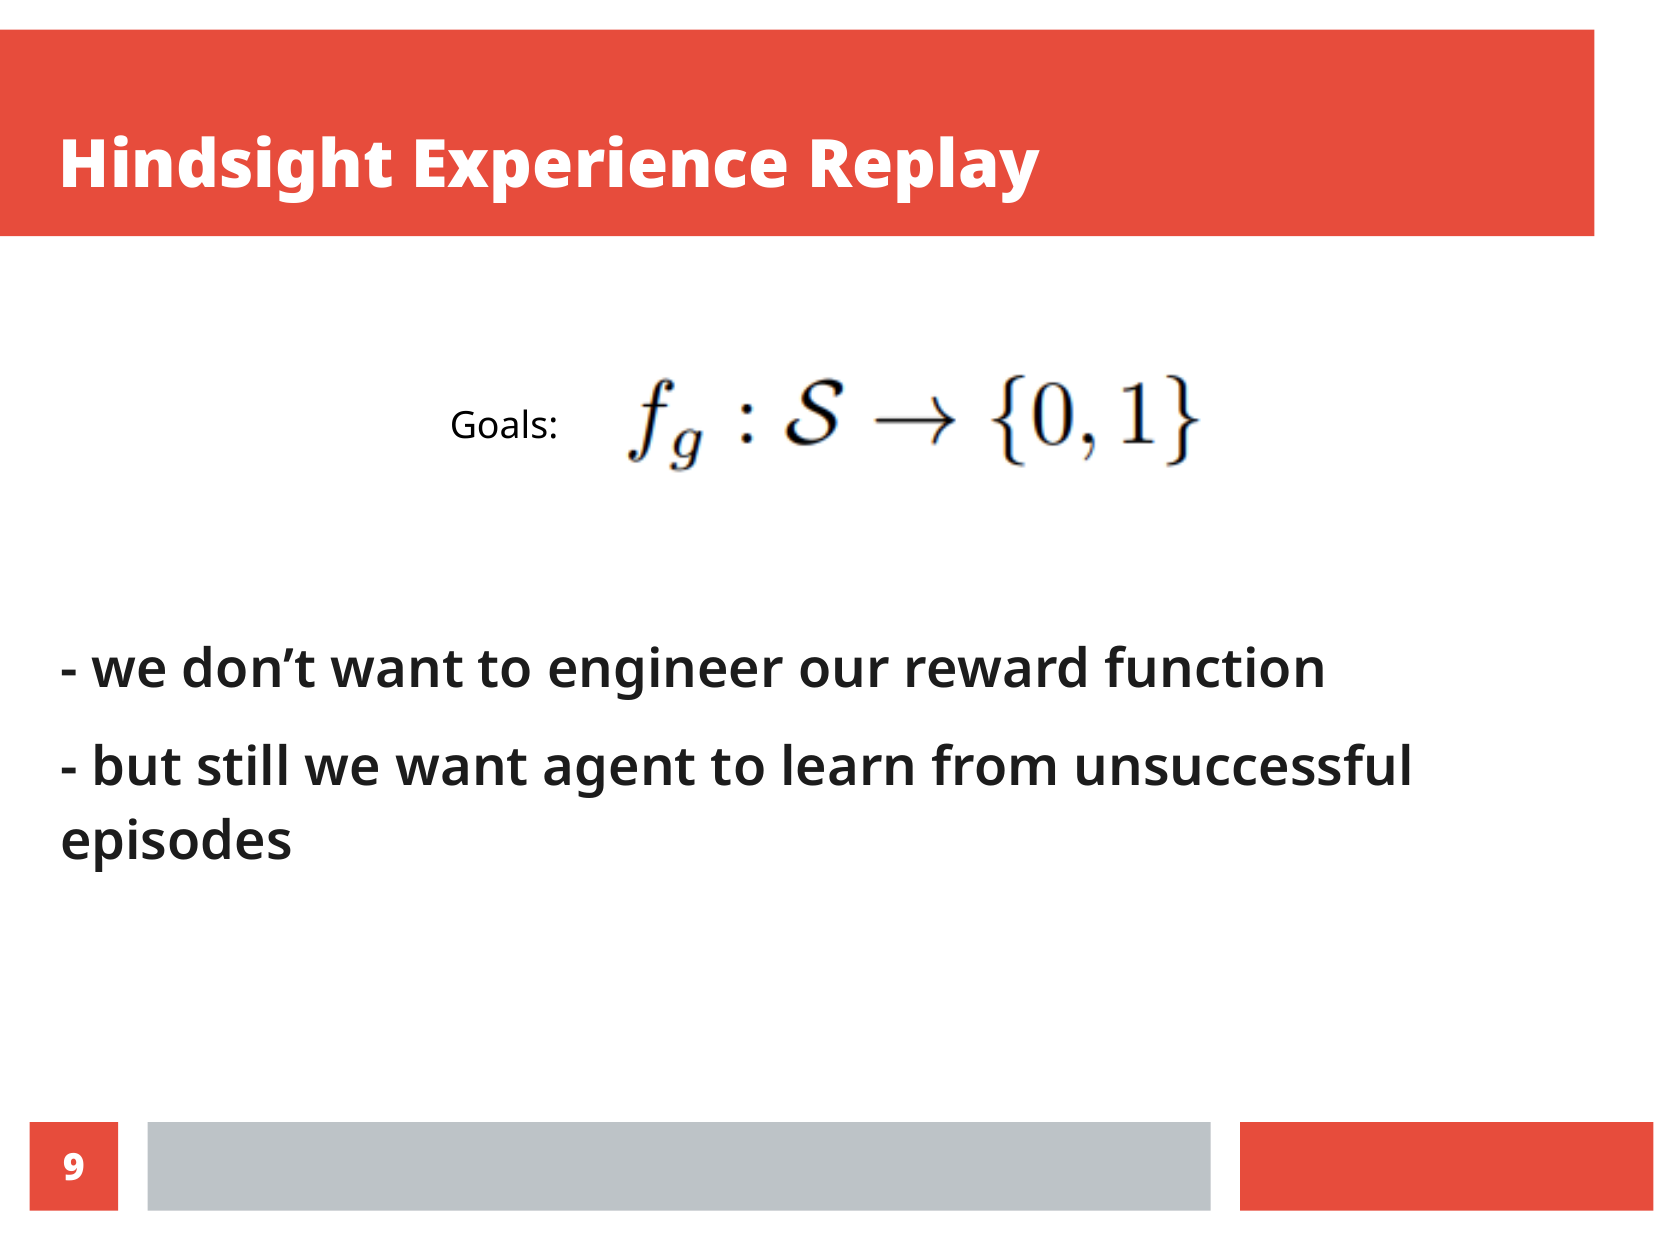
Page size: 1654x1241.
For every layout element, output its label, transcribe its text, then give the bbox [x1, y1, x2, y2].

title Hindsight Experience Replay [59, 59, 1595, 207]
text_box Goals: [435, 391, 796, 451]
picture [615, 359, 1225, 481]
list - we don’t want to engineer our reward function - but still we want agent to learn from unsuccessful episodes [60, 630, 1566, 997]
